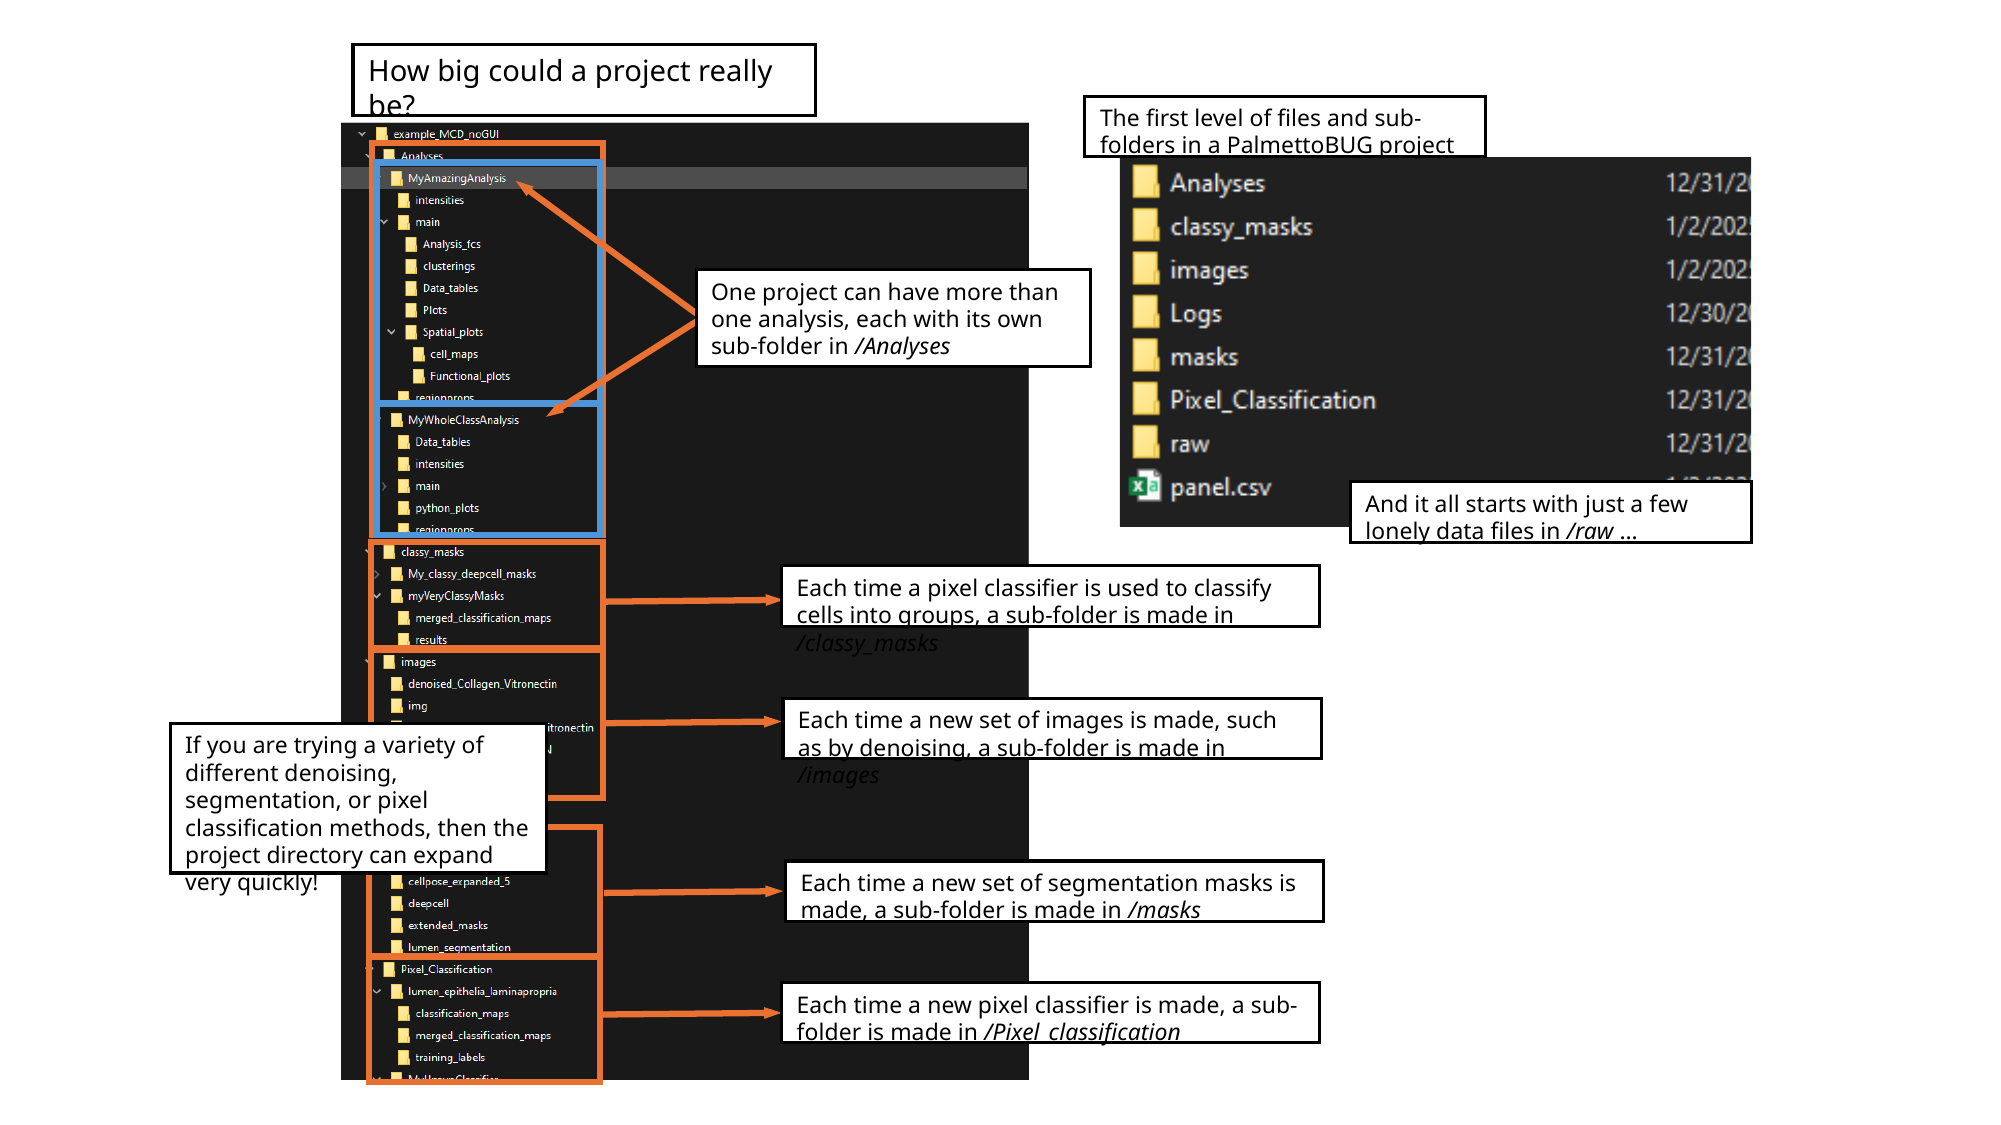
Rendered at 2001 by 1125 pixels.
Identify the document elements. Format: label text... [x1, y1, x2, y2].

picture [380, 166, 597, 400]
picture [546, 601, 1029, 1012]
text_box One project can have more than one analysis, each with its own sub-folder in /Analyses [696, 270, 1091, 366]
text_box The first level of files and sub-folders in a PalmettoBUG project [1085, 96, 1486, 156]
picture [603, 1014, 1029, 1080]
picture [375, 146, 600, 159]
picture [372, 830, 597, 953]
text_box Each time a new set of images is made, such as by denoising, a sub-folder is made in /images [783, 698, 1321, 759]
picture [341, 873, 366, 1080]
picture [581, 389, 597, 400]
picture [380, 407, 597, 532]
picture [341, 122, 1029, 723]
picture [374, 653, 600, 795]
text_box If you are trying a variety of different denoising, segmentation, or pixel classification methods, then the project directory can expand very quickly! [170, 723, 546, 873]
text_box And it all starts with just a few lonely data files in /raw … [1350, 482, 1751, 542]
picture [374, 545, 600, 645]
picture [1119, 157, 1752, 527]
picture [372, 960, 597, 1079]
text_box Each time a new pixel classifier is made, a sub-folder is made in /Pixel_classification [782, 983, 1320, 1043]
text_box Each time a new set of segmentation masks is made, a sub-folder is made in /masks [786, 861, 1324, 921]
text_box Each time a pixel classifier is used to classify cells into groups, a sub-folder is made in /classy_masks [782, 566, 1320, 626]
picture [606, 252, 695, 374]
text_box How big could a project really be? [353, 45, 816, 115]
